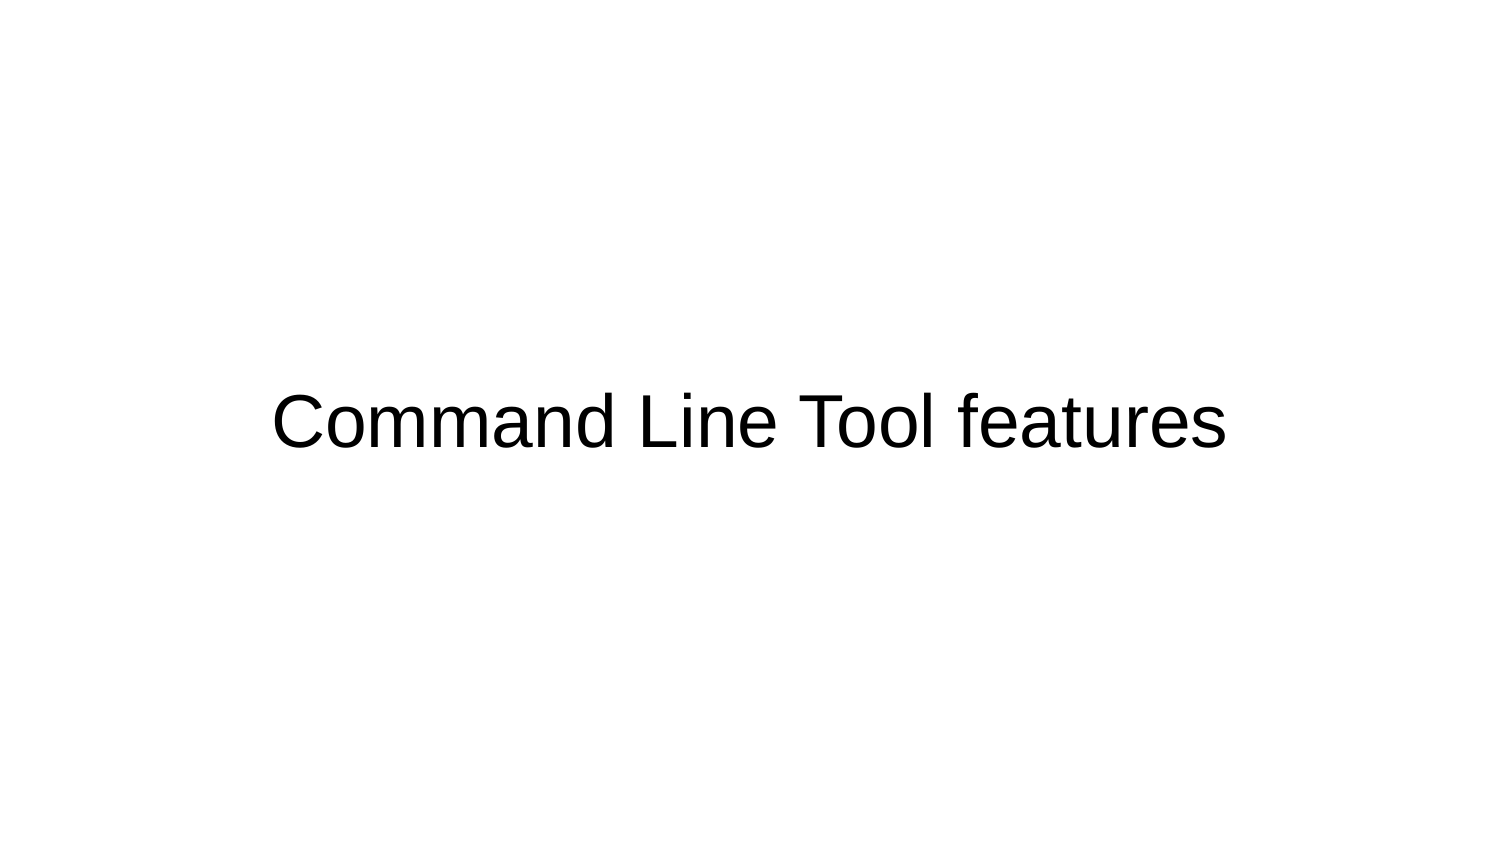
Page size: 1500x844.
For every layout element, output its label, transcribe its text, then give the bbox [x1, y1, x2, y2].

title Command Line Tool features [51, 352, 1449, 491]
